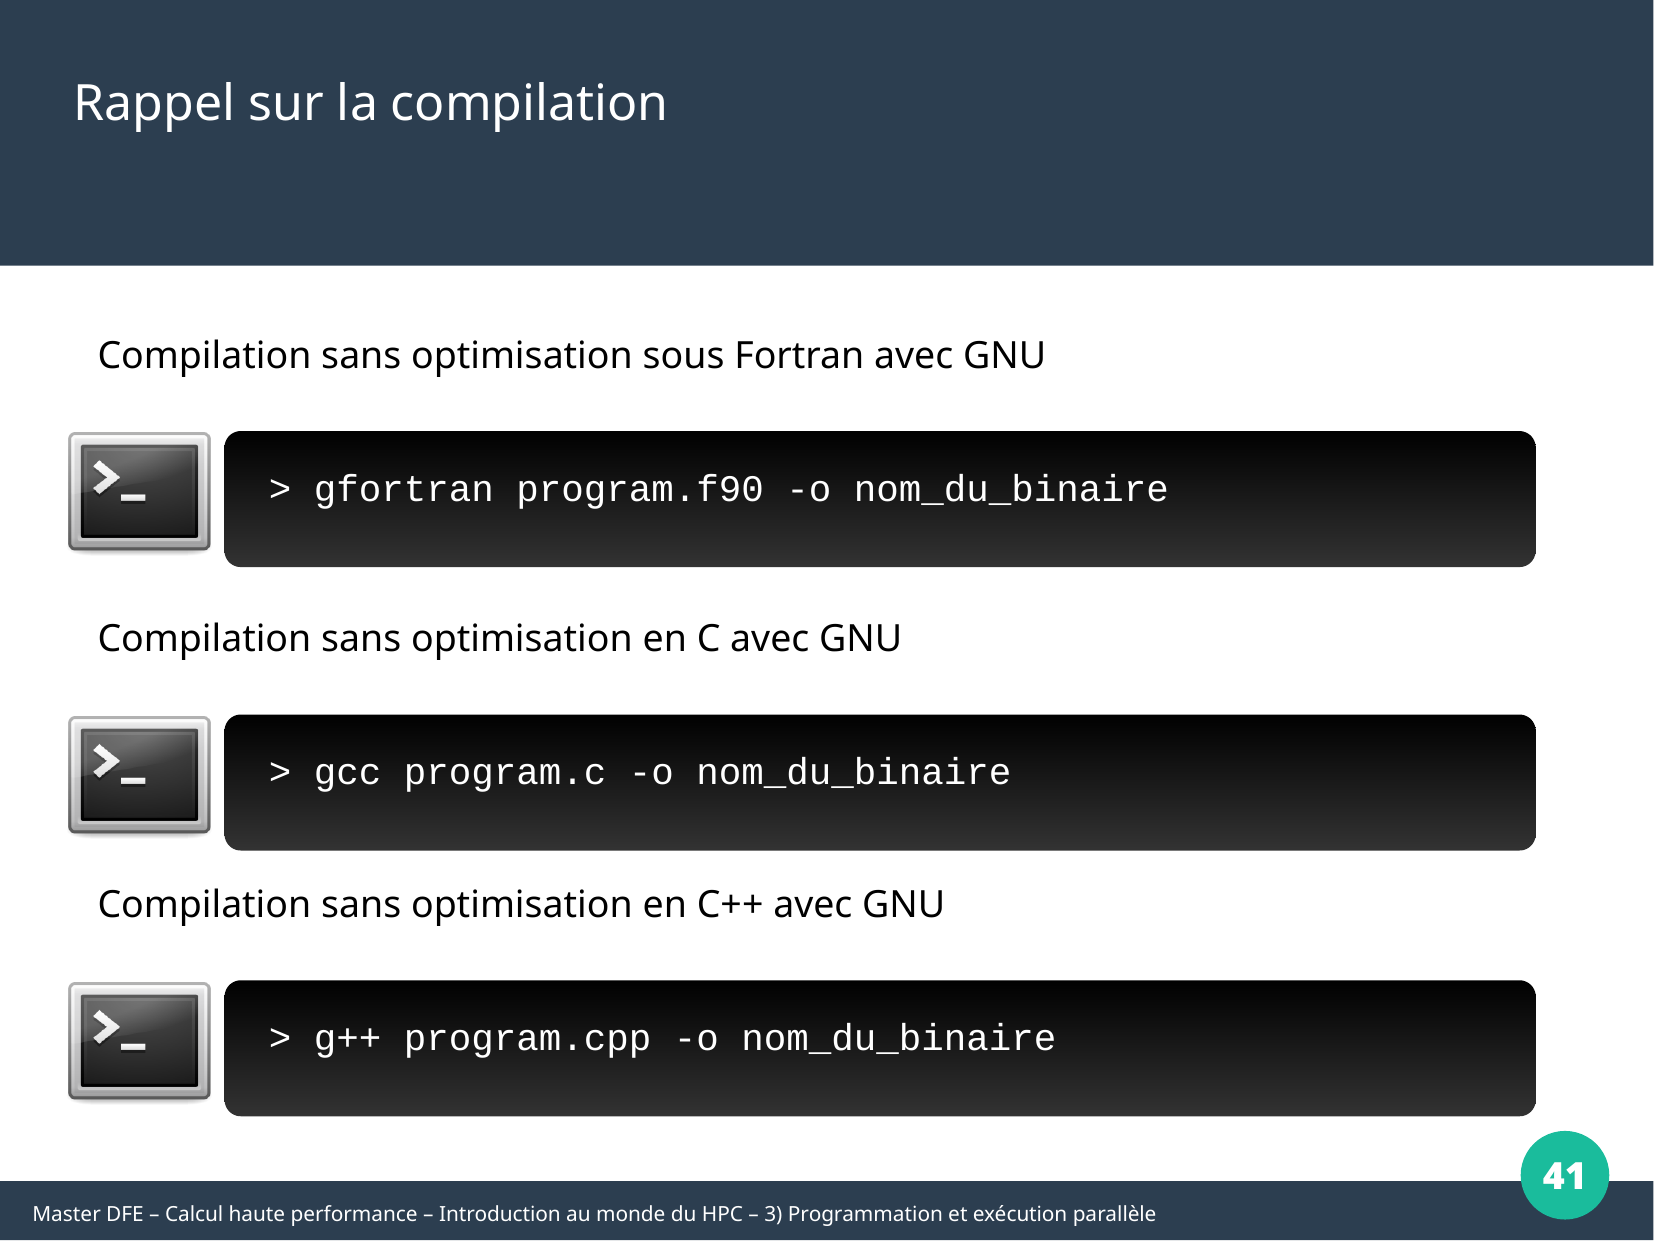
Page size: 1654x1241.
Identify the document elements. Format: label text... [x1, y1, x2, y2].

text_box > gcc program.c -o nom_du_binaire [254, 746, 1524, 839]
text_box [224, 438, 1536, 568]
text_box > gfortran program.f90 -o nom_du_binaire [253, 462, 1524, 556]
text_box Master DFE – Calcul haute performance – Introduction au monde du HPC – 3) Programmation et exécution parallèle [17, 1191, 1436, 1235]
text_box Compilation sans optimisation sous Fortran avec GNU [82, 320, 1583, 438]
text_box Compilation sans optimisation en C avec GNU [82, 604, 1583, 721]
text_box [224, 987, 1536, 1117]
text_box Compilation sans optimisation en C++ avec GNU [82, 869, 1583, 987]
text_box [224, 721, 1536, 851]
picture [65, 432, 213, 556]
picture [65, 982, 213, 1105]
text_box Rappel sur la compilation [59, 59, 1619, 209]
picture [65, 716, 213, 839]
text_box > g++ program.cpp -o nom_du_binaire [254, 1011, 1524, 1105]
